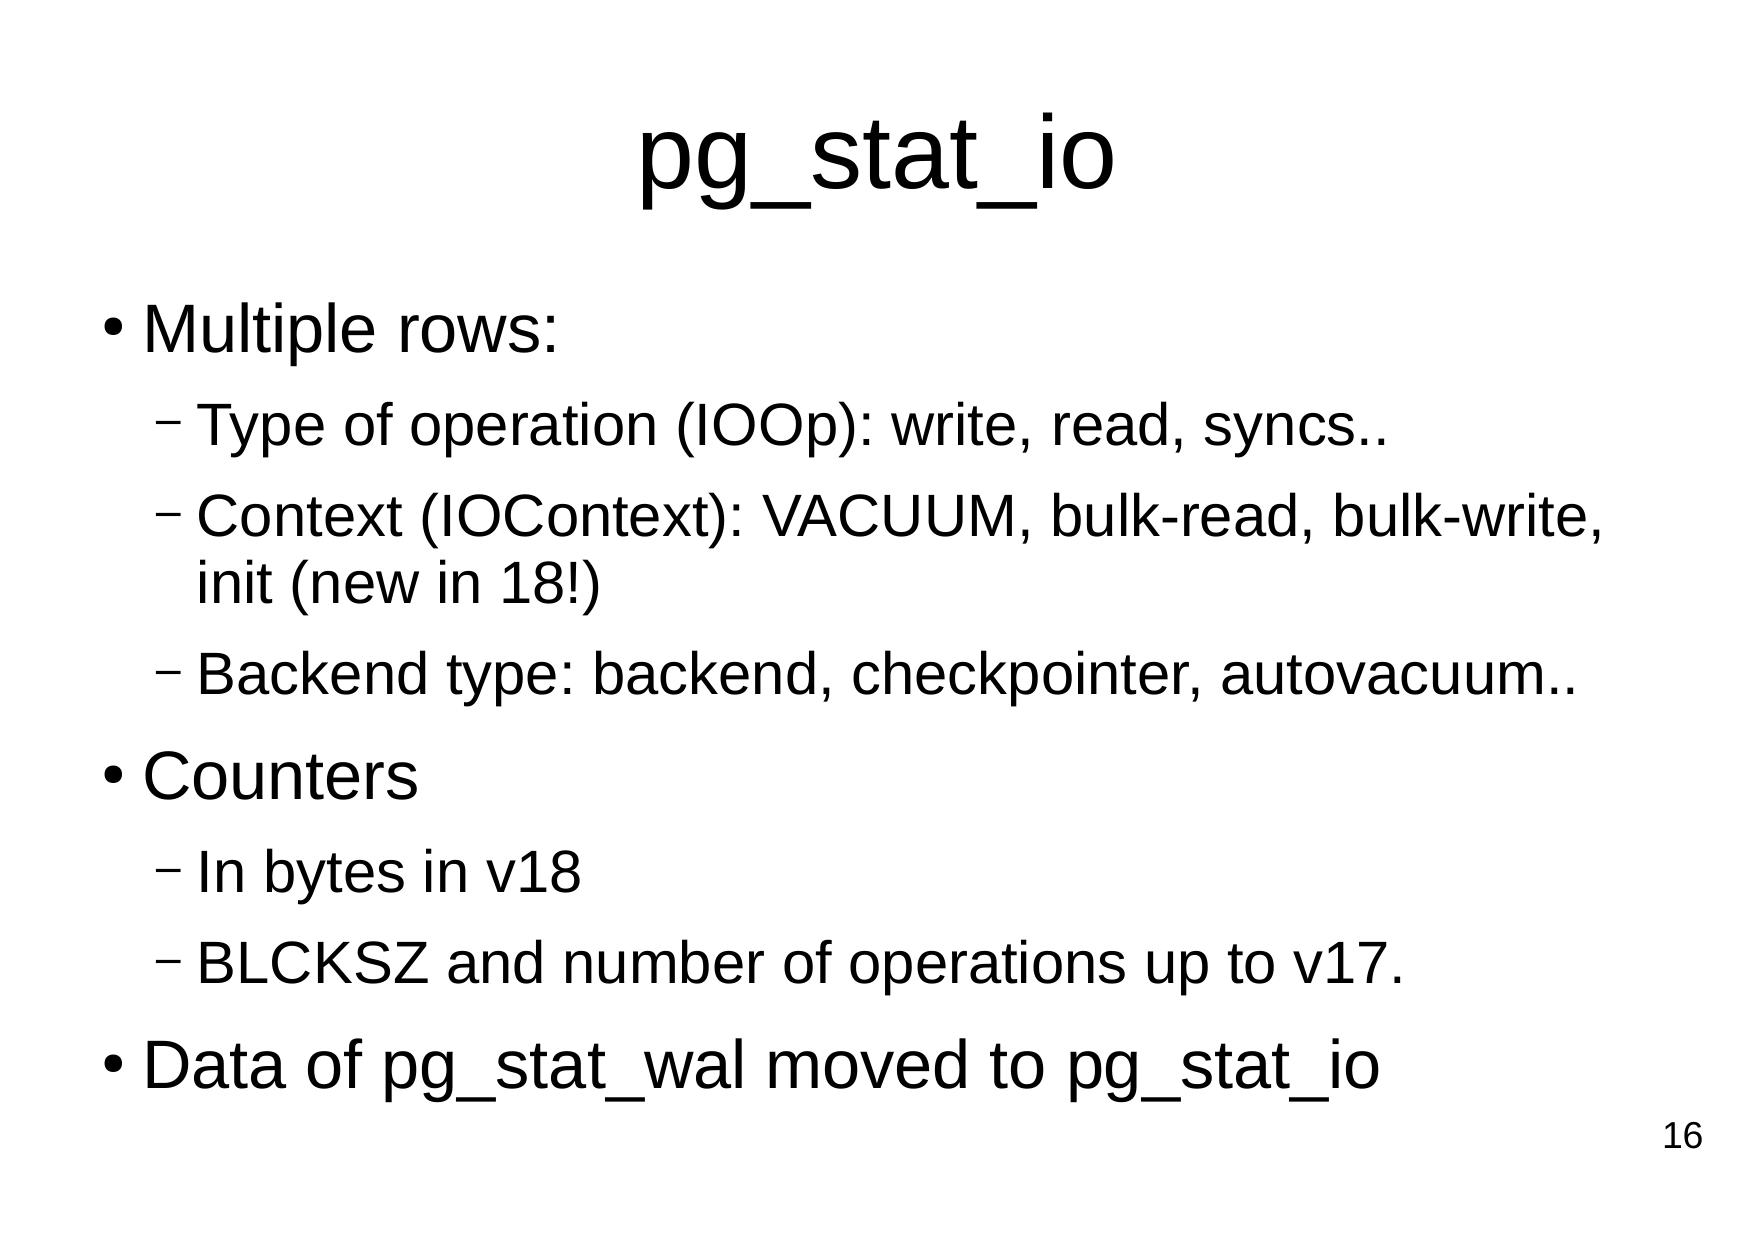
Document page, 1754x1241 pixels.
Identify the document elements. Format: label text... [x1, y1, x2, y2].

text_box <number> [1447, 1106, 1719, 1201]
list Multiple rows: Type of operation (IOOp): write, read, syncs.. Context (IOContext): VACUUM, bulk-read, bulk-write, init (new in 18!) Backend type: backend, checkpointer, autovacuum.. Counters In bytes in v18 BLCKSZ and number of operations up to v17. Data of pg_stat_wal moved to pg_stat_io [87, 290, 1667, 1120]
title pg_stat_io [87, 49, 1667, 257]
